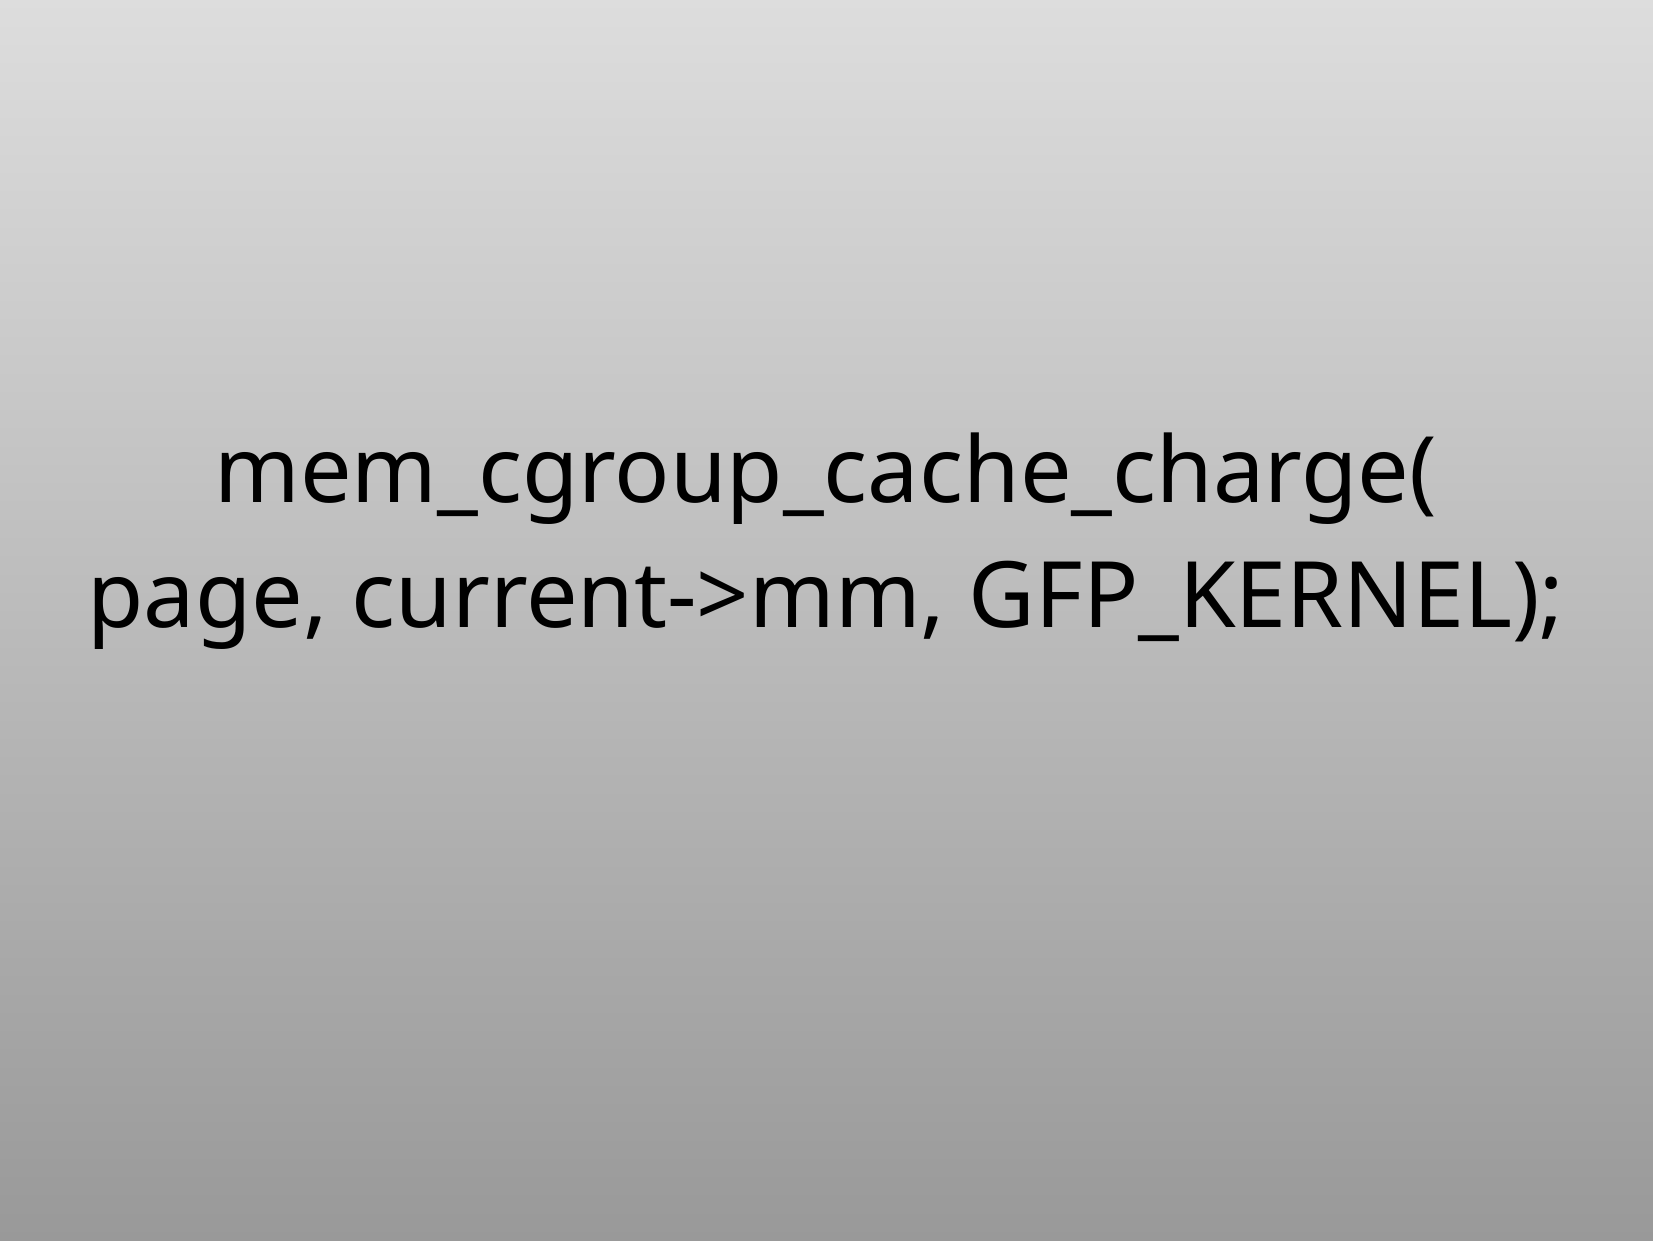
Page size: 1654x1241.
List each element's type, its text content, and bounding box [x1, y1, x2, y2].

subtitle mem_cgroup_cache_charge( page, current->mm, GFP_KERNEL); [82, 49, 1571, 1010]
